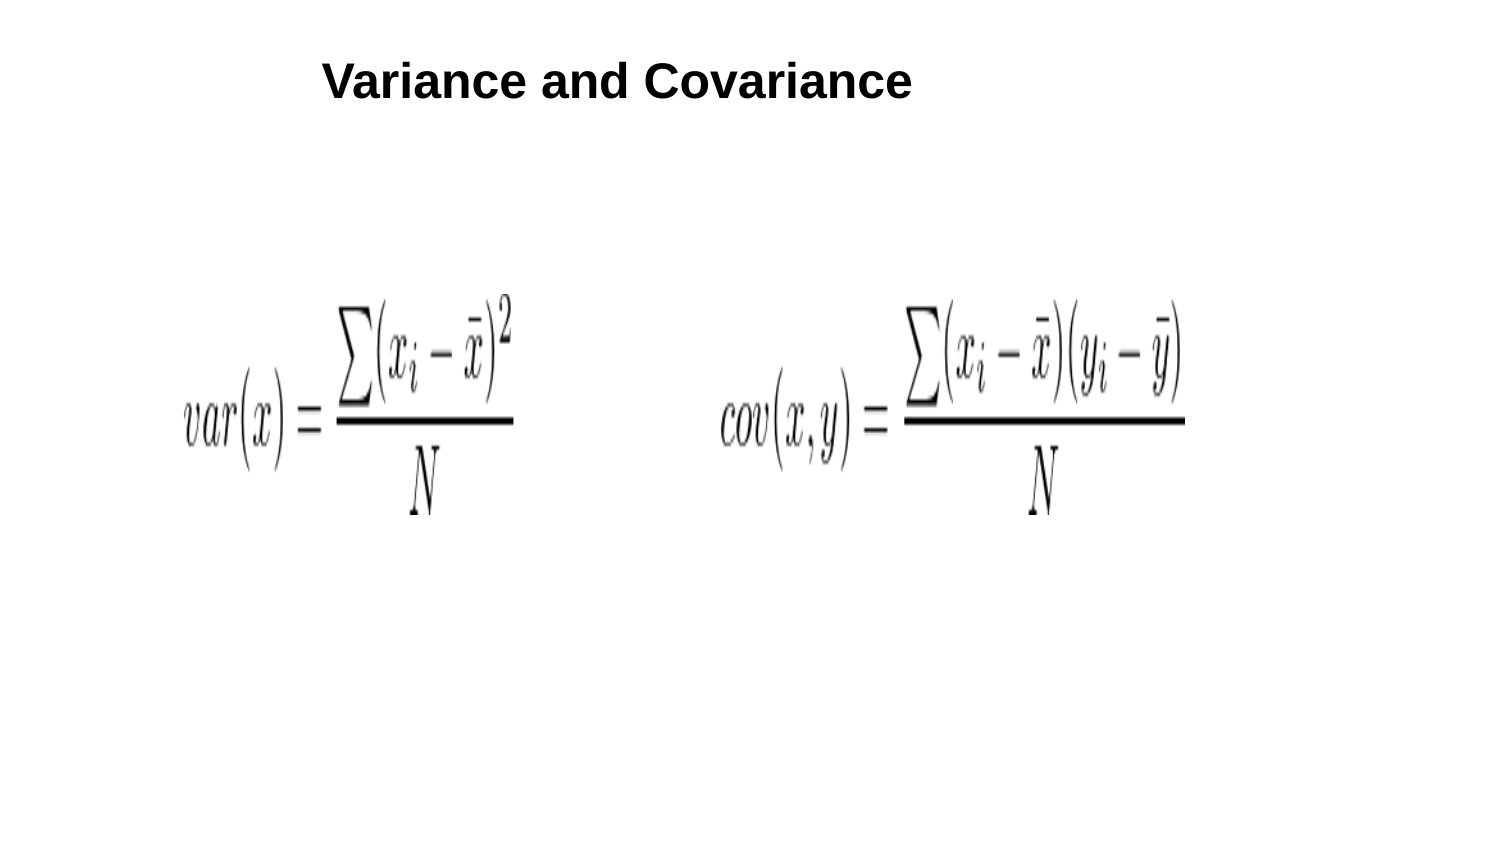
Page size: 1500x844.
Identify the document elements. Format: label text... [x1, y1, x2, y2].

text_box Variance and Covariance [306, 33, 1260, 177]
picture [183, 294, 1185, 515]
